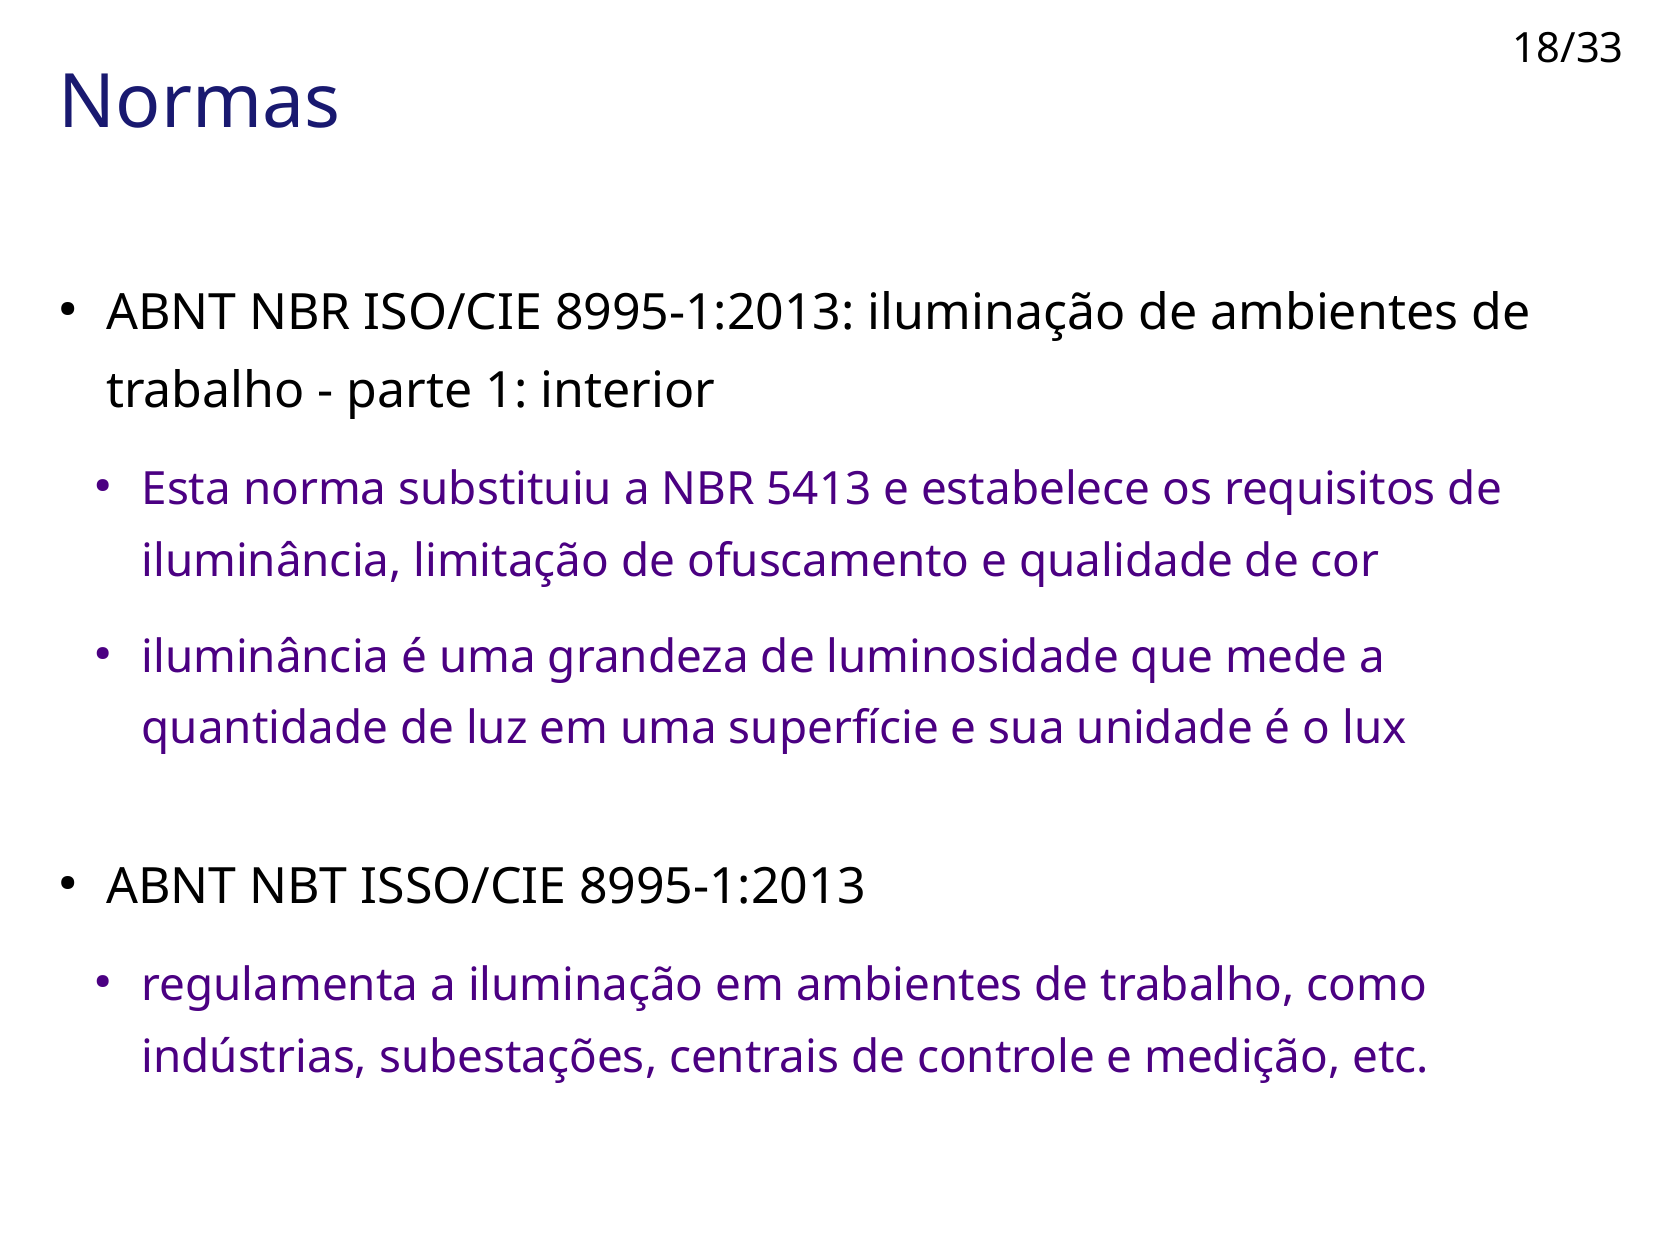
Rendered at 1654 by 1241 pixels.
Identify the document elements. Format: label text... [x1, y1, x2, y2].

list ABNT NBR ISO/CIE 8995-1:2013: iluminação de ambientes de trabalho - parte 1: interior Esta norma substituiu a NBR 5413 e estabelece os requisitos de iluminância, limitação de ofuscamento e qualidade de cor iluminância é uma grandeza de luminosidade que mede a quantidade de luz em uma superfície e sua unidade é o lux ABNT NBT ISSO/CIE 8995-1:2013 regulamenta a iluminação em ambientes de trabalho, como indústrias, subestações, centrais de controle e medição, etc. [59, 265, 1625, 1211]
title Normas [59, 47, 1625, 166]
